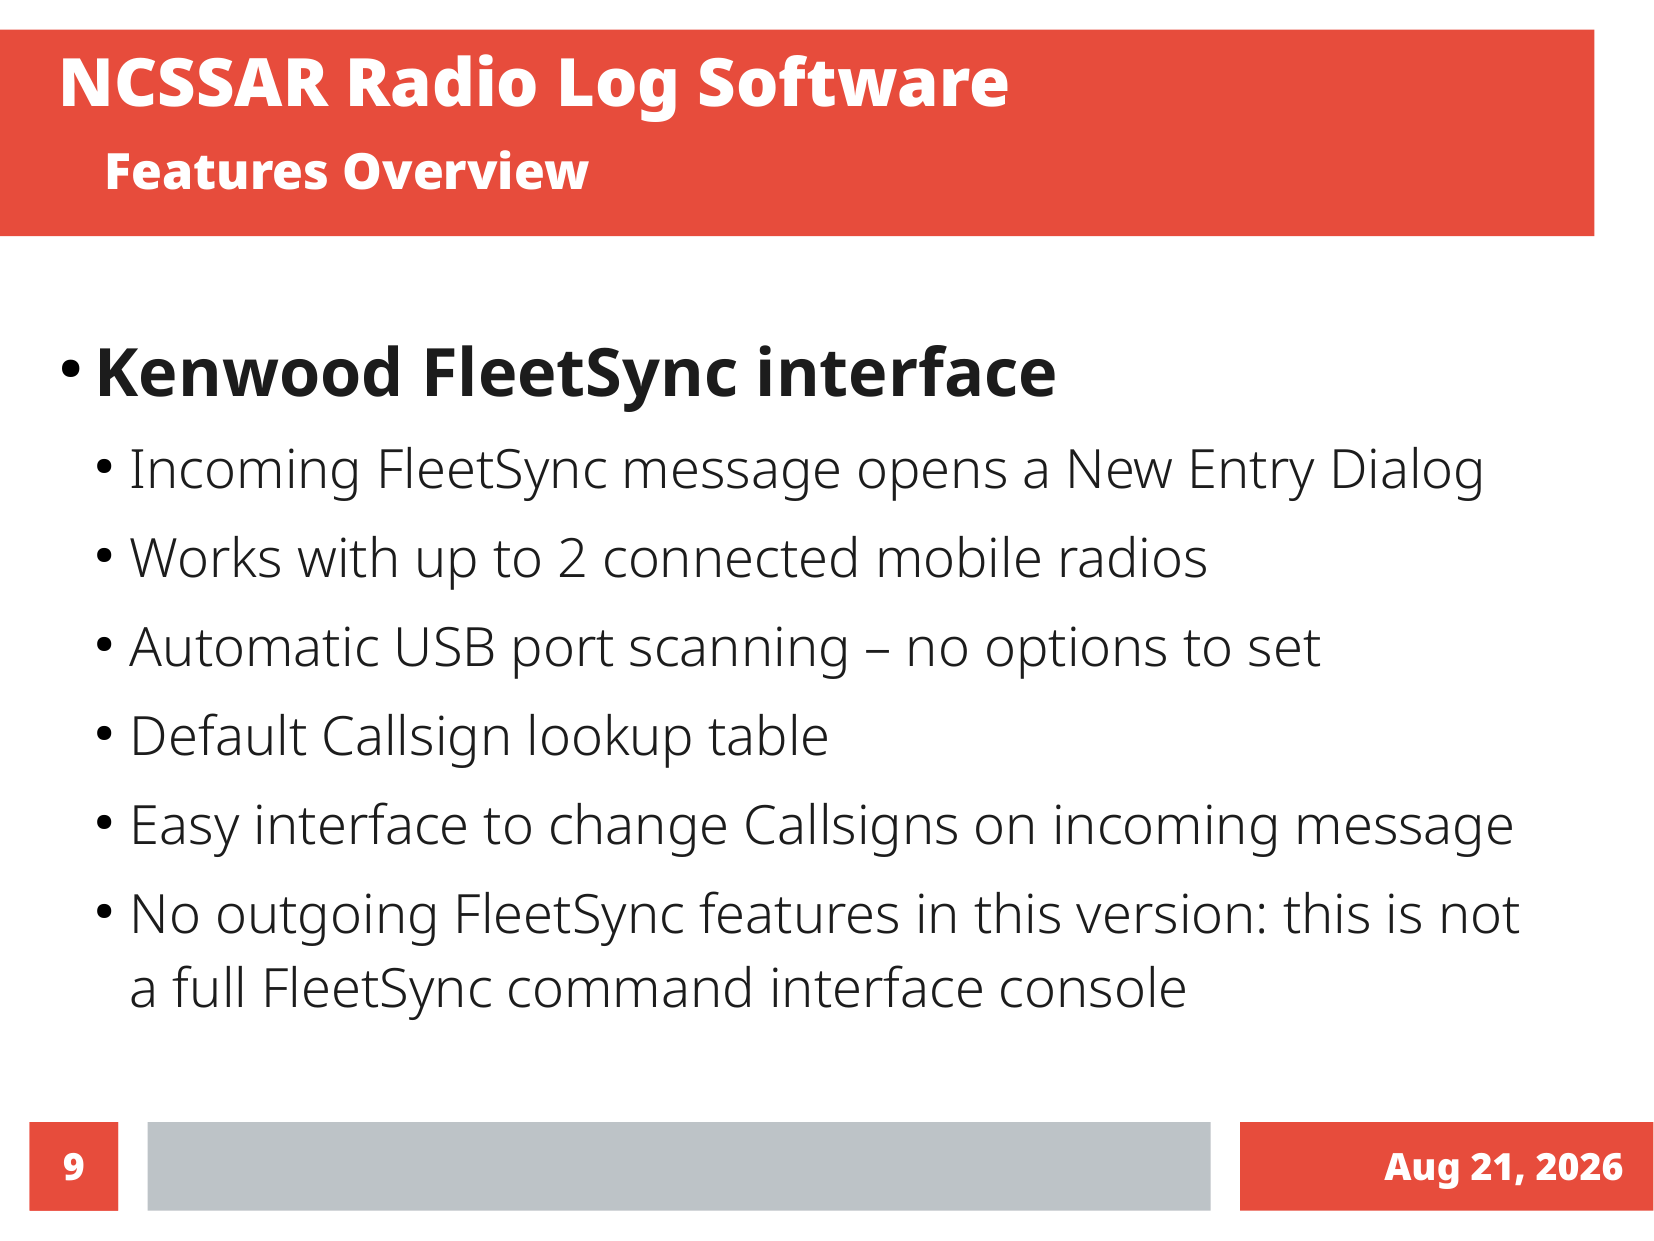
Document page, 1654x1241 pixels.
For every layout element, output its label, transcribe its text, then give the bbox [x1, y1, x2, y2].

title NCSSAR Radio Log Software Features Overview [59, 48, 1595, 207]
subtitle Kenwood FleetSync interface Incoming FleetSync message opens a New Entry Dialog Works with up to 2 connected mobile radios Automatic USB port scanning – no options to set Default Callsign lookup table Easy interface to change Callsigns on incoming message No outgoing FleetSync features in this version: this is not a full FleetSync command interface console [59, 324, 1565, 1093]
